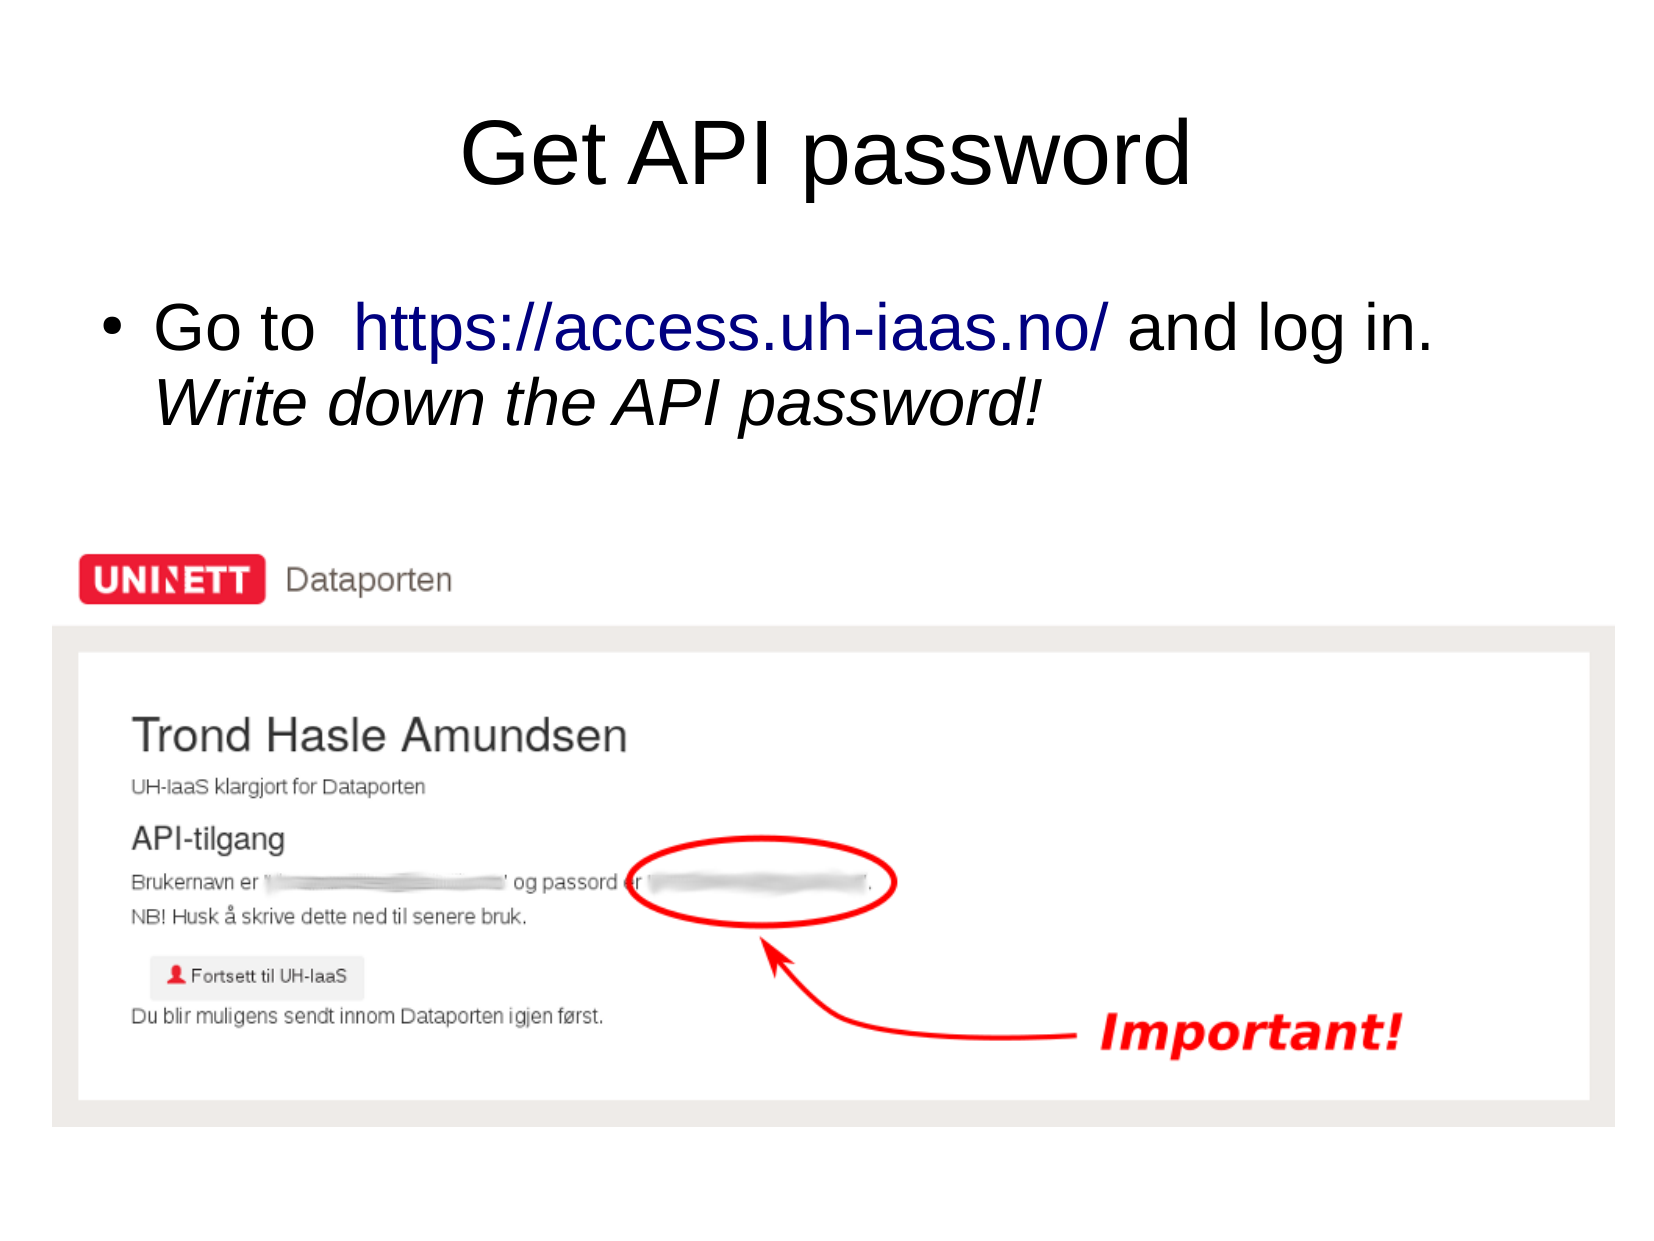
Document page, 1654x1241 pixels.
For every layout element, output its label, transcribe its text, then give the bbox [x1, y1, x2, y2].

list Go to https://access.uh-iaas.no/ and log in. Write down the API password! [82, 290, 1571, 545]
picture [52, 545, 1615, 1127]
title Get API password [82, 49, 1571, 257]
